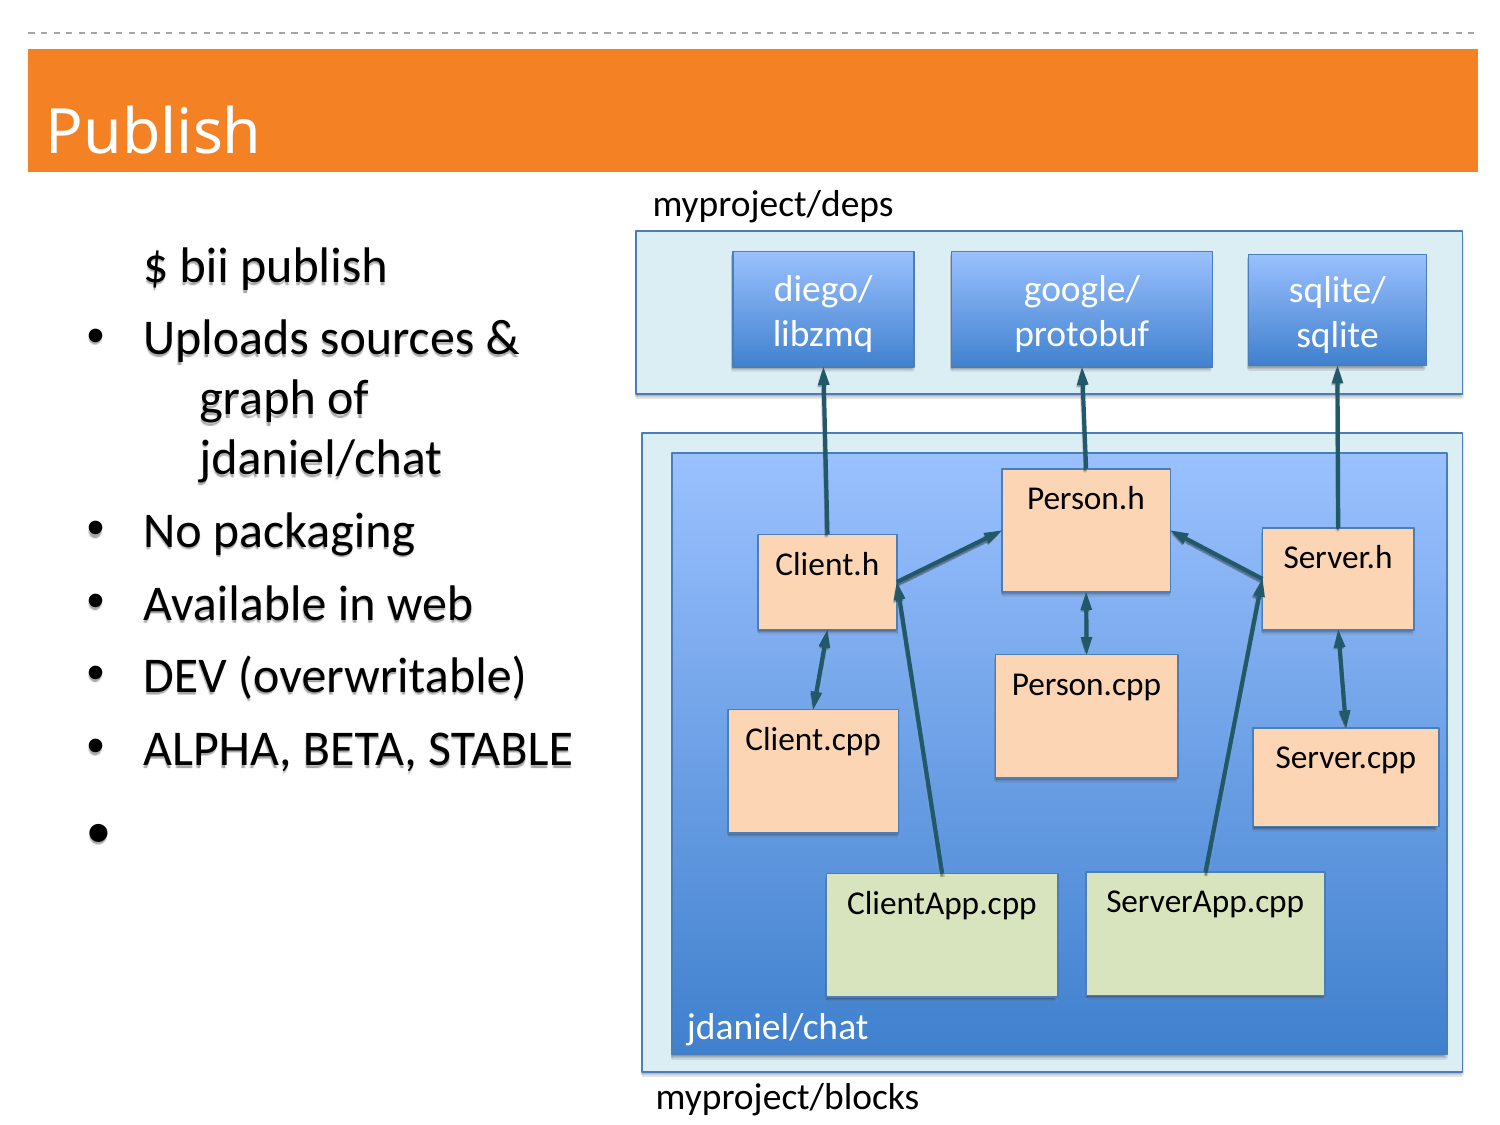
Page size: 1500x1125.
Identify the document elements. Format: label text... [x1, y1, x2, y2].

text_box diego/ libzmq [733, 252, 914, 367]
text_box sqlite/ sqlite [1248, 255, 1427, 366]
list $ bii publish Uploads sources & graph of jdaniel/chat No packaging Available in web DEV (overwritable) ALPHA, BETA, STABLE [71, 224, 601, 1077]
text_box Person.cpp [995, 655, 1178, 778]
text_box ServerApp.cpp [1086, 872, 1325, 995]
text_box Publish [30, 77, 1476, 200]
text_box Person.h [1002, 469, 1170, 592]
text_box jdaniel/chat [672, 453, 1447, 1055]
text_box ClientApp.cpp [827, 873, 1058, 997]
text_box [642, 433, 1463, 1072]
text_box Server.h [1262, 528, 1414, 630]
text_box myproject/blocks [640, 1064, 1158, 1125]
text_box jdaniel/chat [828, 453, 1082, 579]
text_box Client.cpp [728, 709, 898, 833]
text_box Server.cpp [1253, 728, 1439, 827]
text_box jdaniel/chat [1088, 453, 1335, 575]
text_box [28, 49, 1478, 172]
text_box Client.h [758, 534, 897, 630]
text_box myproject/deps [637, 171, 1155, 233]
text_box [636, 231, 1463, 394]
text_box [828, 433, 1082, 453]
text_box google/ protobuf [951, 252, 1213, 367]
text_box [1087, 433, 1335, 453]
